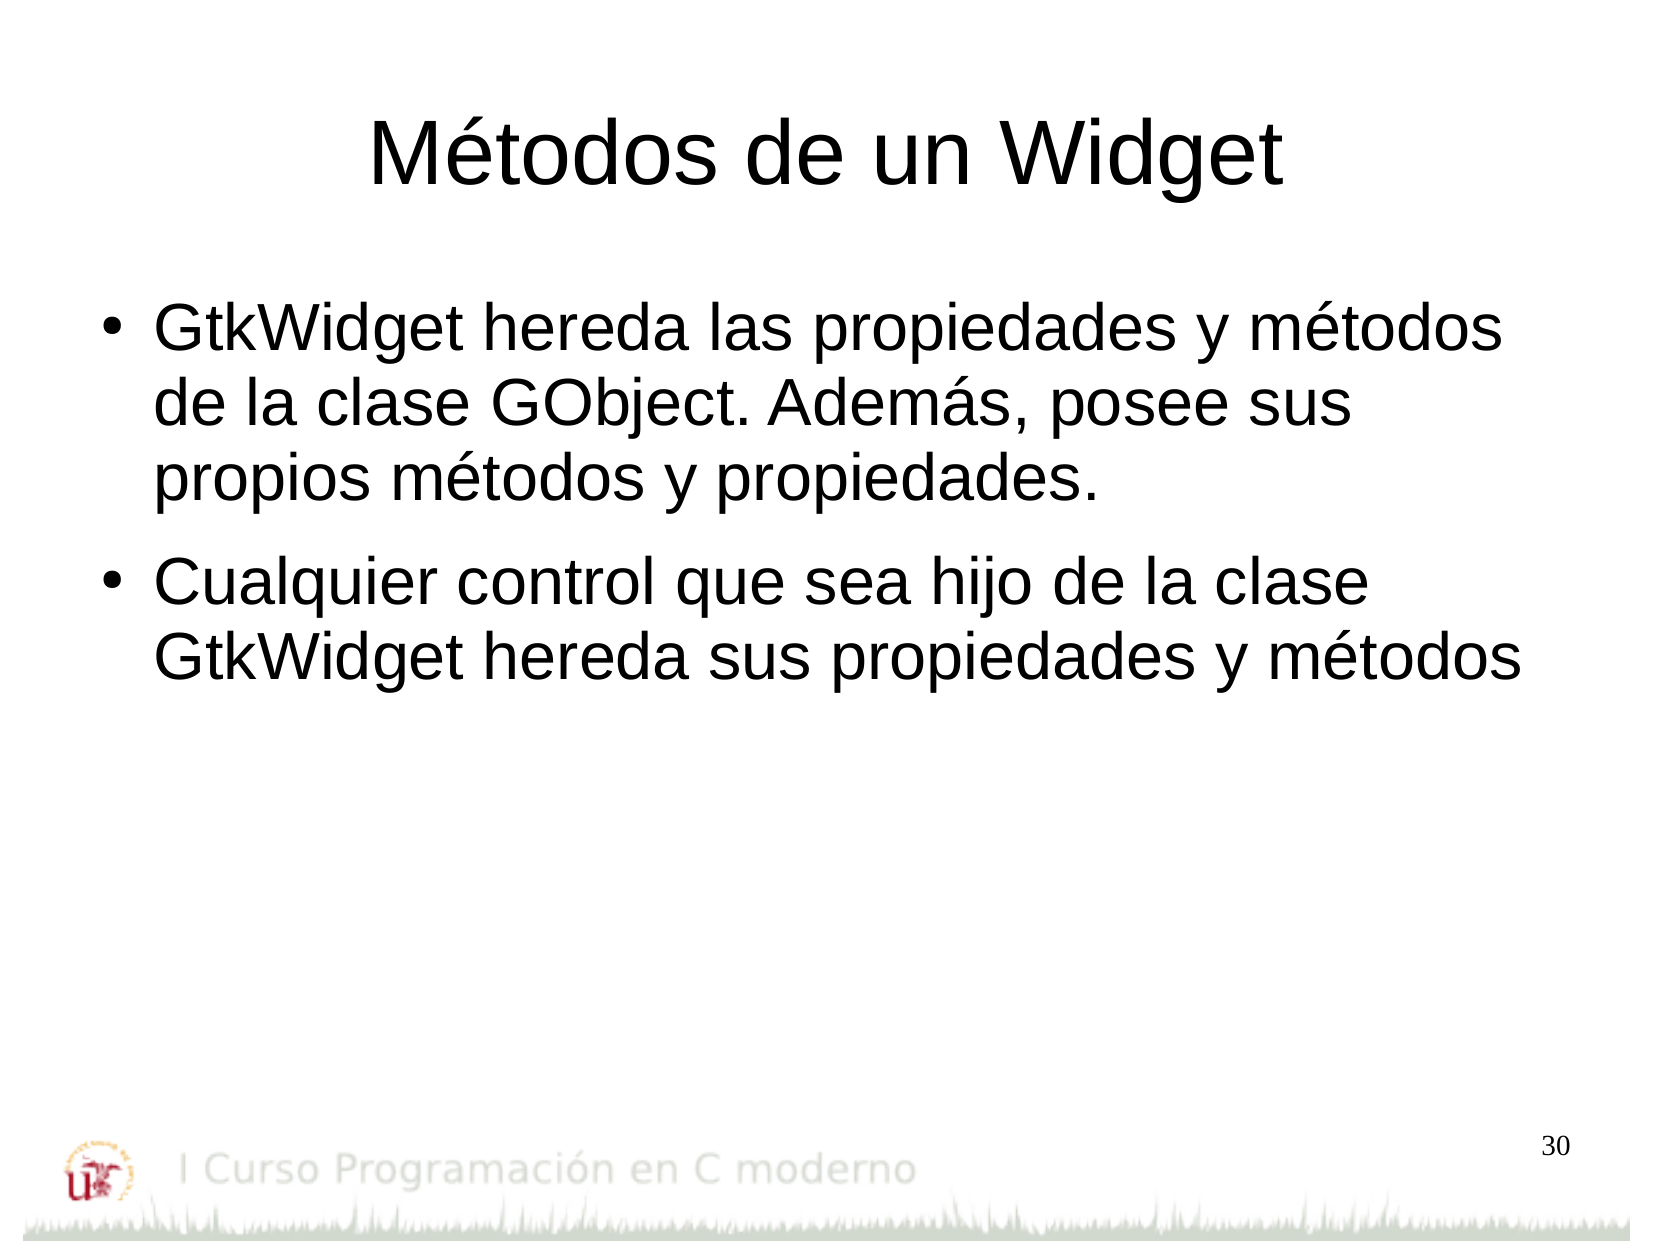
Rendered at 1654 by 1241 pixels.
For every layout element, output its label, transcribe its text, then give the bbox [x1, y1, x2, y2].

list GtkWidget hereda las propiedades y métodos de la clase GObject. Además, posee sus propios métodos y propiedades. Cualquier control que sea hijo de la clase GtkWidget hereda sus propiedades y métodos [82, 290, 1538, 1010]
picture [23, 1136, 1630, 1241]
title Métodos de un Widget [82, 49, 1571, 257]
